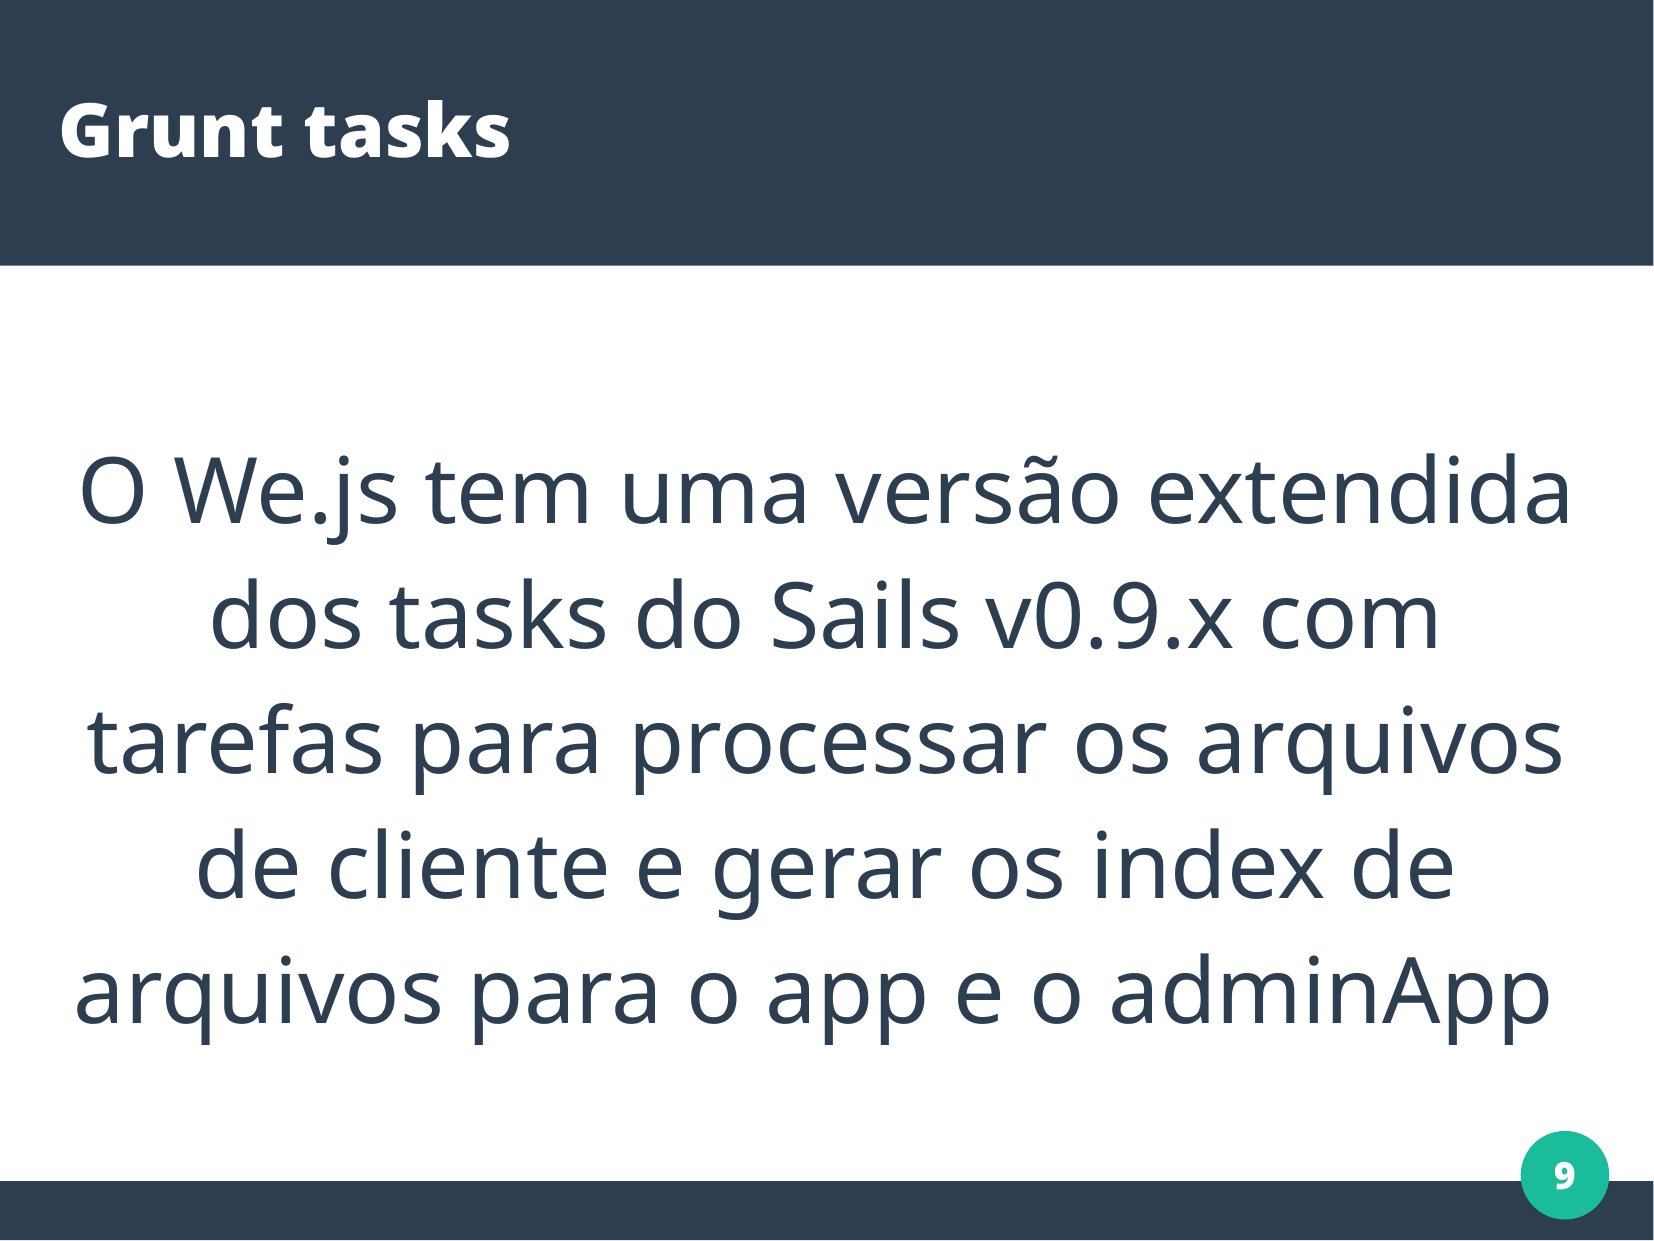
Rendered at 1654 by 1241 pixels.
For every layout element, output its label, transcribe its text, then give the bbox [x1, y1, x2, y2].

title Grunt tasks [59, 49, 1595, 207]
subtitle O We.js tem uma versão extendida dos tasks do Sails v0.9.x com tarefas para processar os arquivos de cliente e gerar os index de arquivos para o app e o adminApp [59, 324, 1595, 1152]
